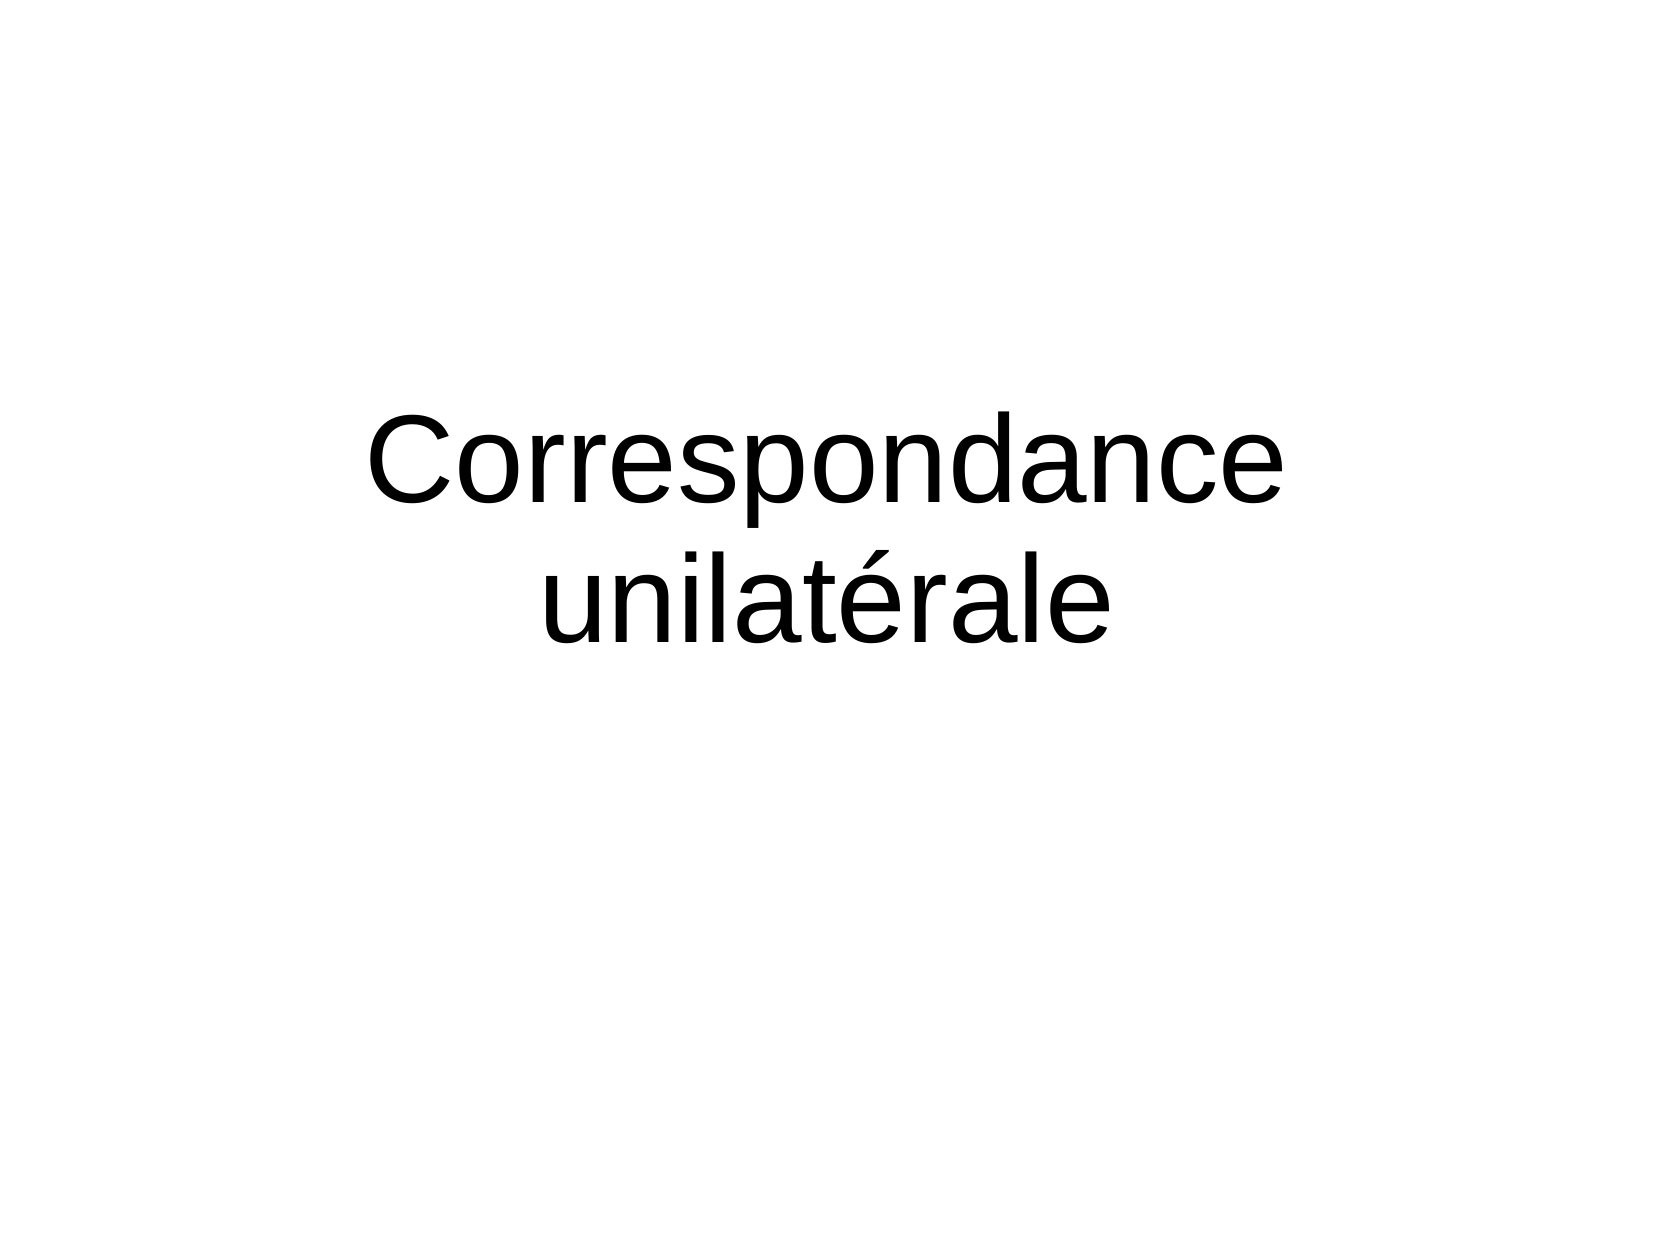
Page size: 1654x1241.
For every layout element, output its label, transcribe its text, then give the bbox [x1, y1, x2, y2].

subtitle Correspondance unilatérale [82, 49, 1571, 1010]
